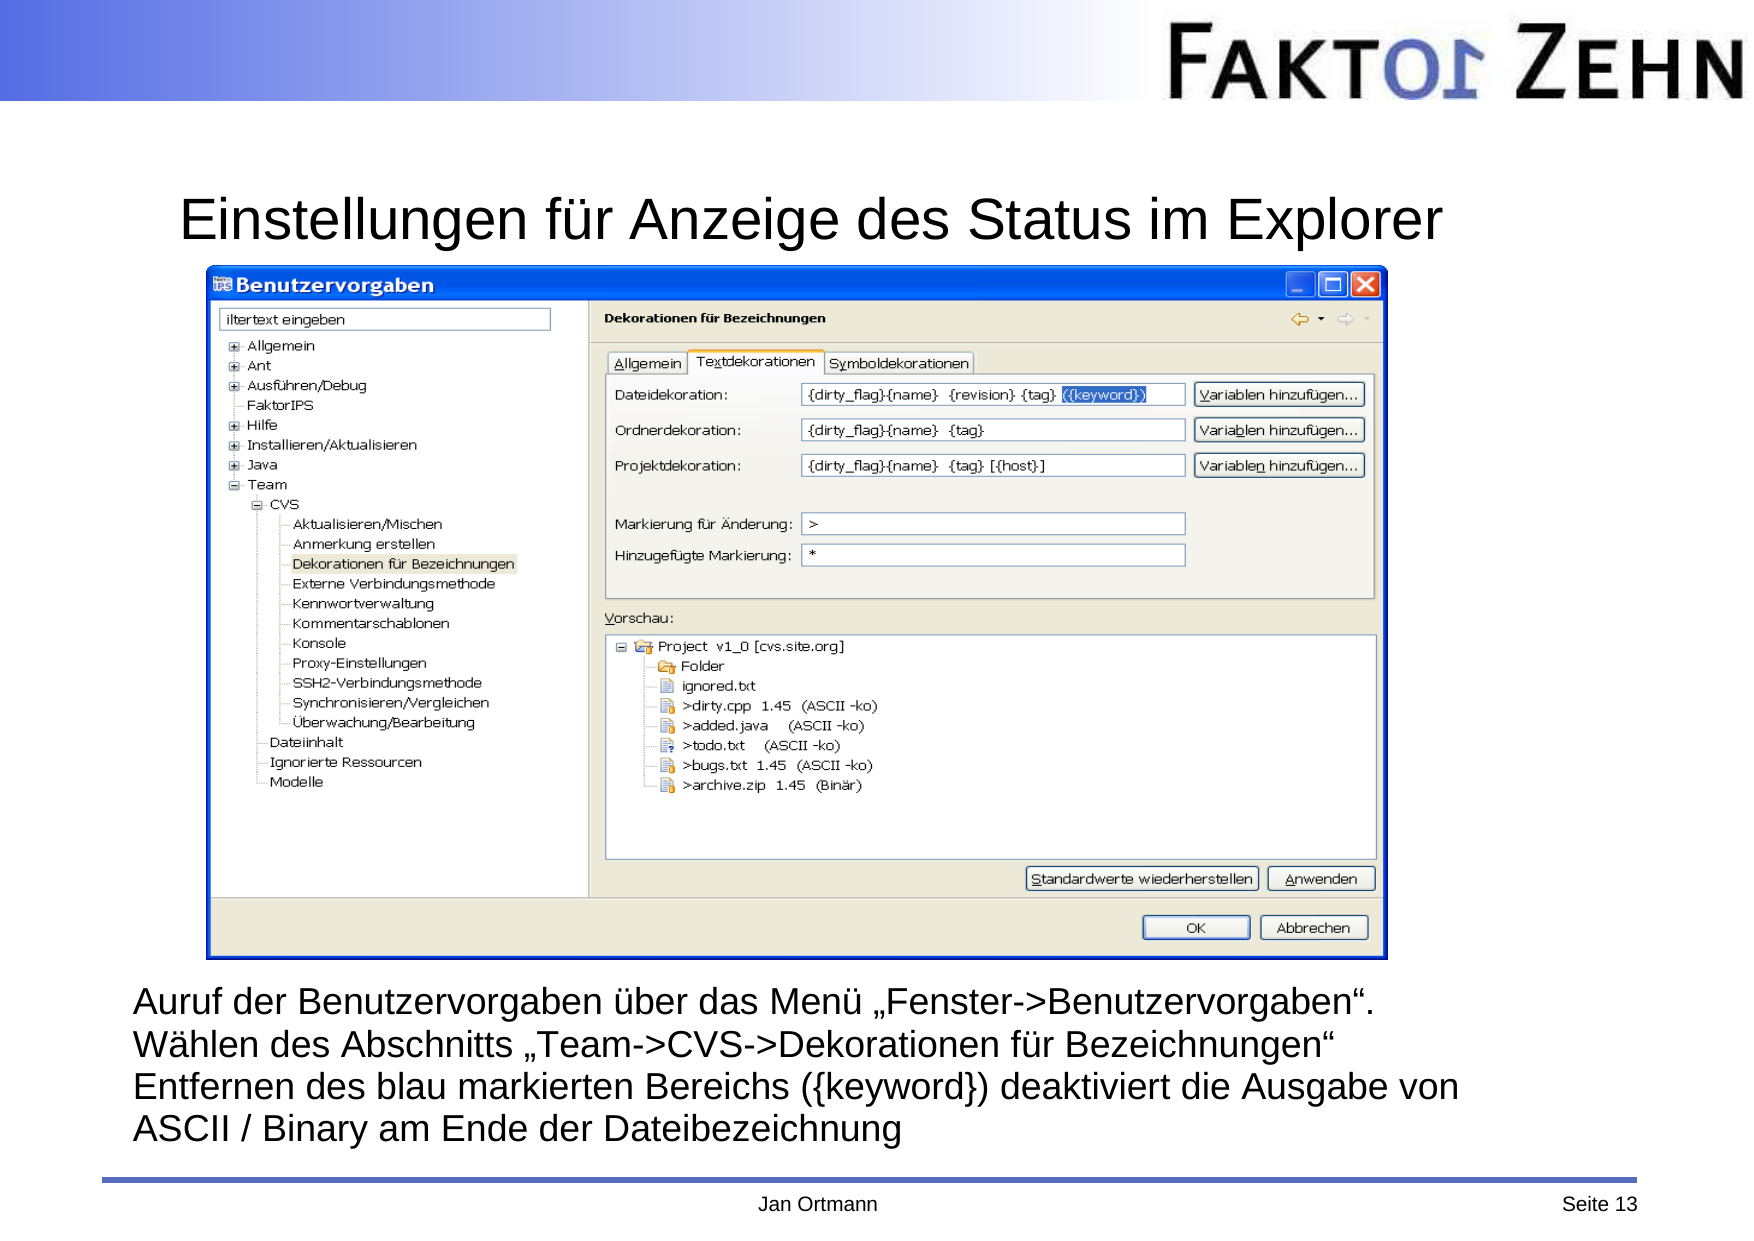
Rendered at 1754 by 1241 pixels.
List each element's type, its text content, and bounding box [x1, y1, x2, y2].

title Einstellungen für Anzeige des Status im Explorer [179, 142, 1576, 296]
picture [206, 265, 1388, 960]
text_box Auruf der Benutzervorgaben über das Menü „Fenster->Benutzervorgaben“. Wählen des Abschnitts „Team->CVS->Dekorationen für Bezeichnungen“ Entfernen des blau markierten Bereichs ({keyword}) deaktiviert die Ausgabe von ASCII / Binary am Ende der Dateibezeichnung [132, 981, 1492, 1167]
picture [1162, 7, 1752, 100]
